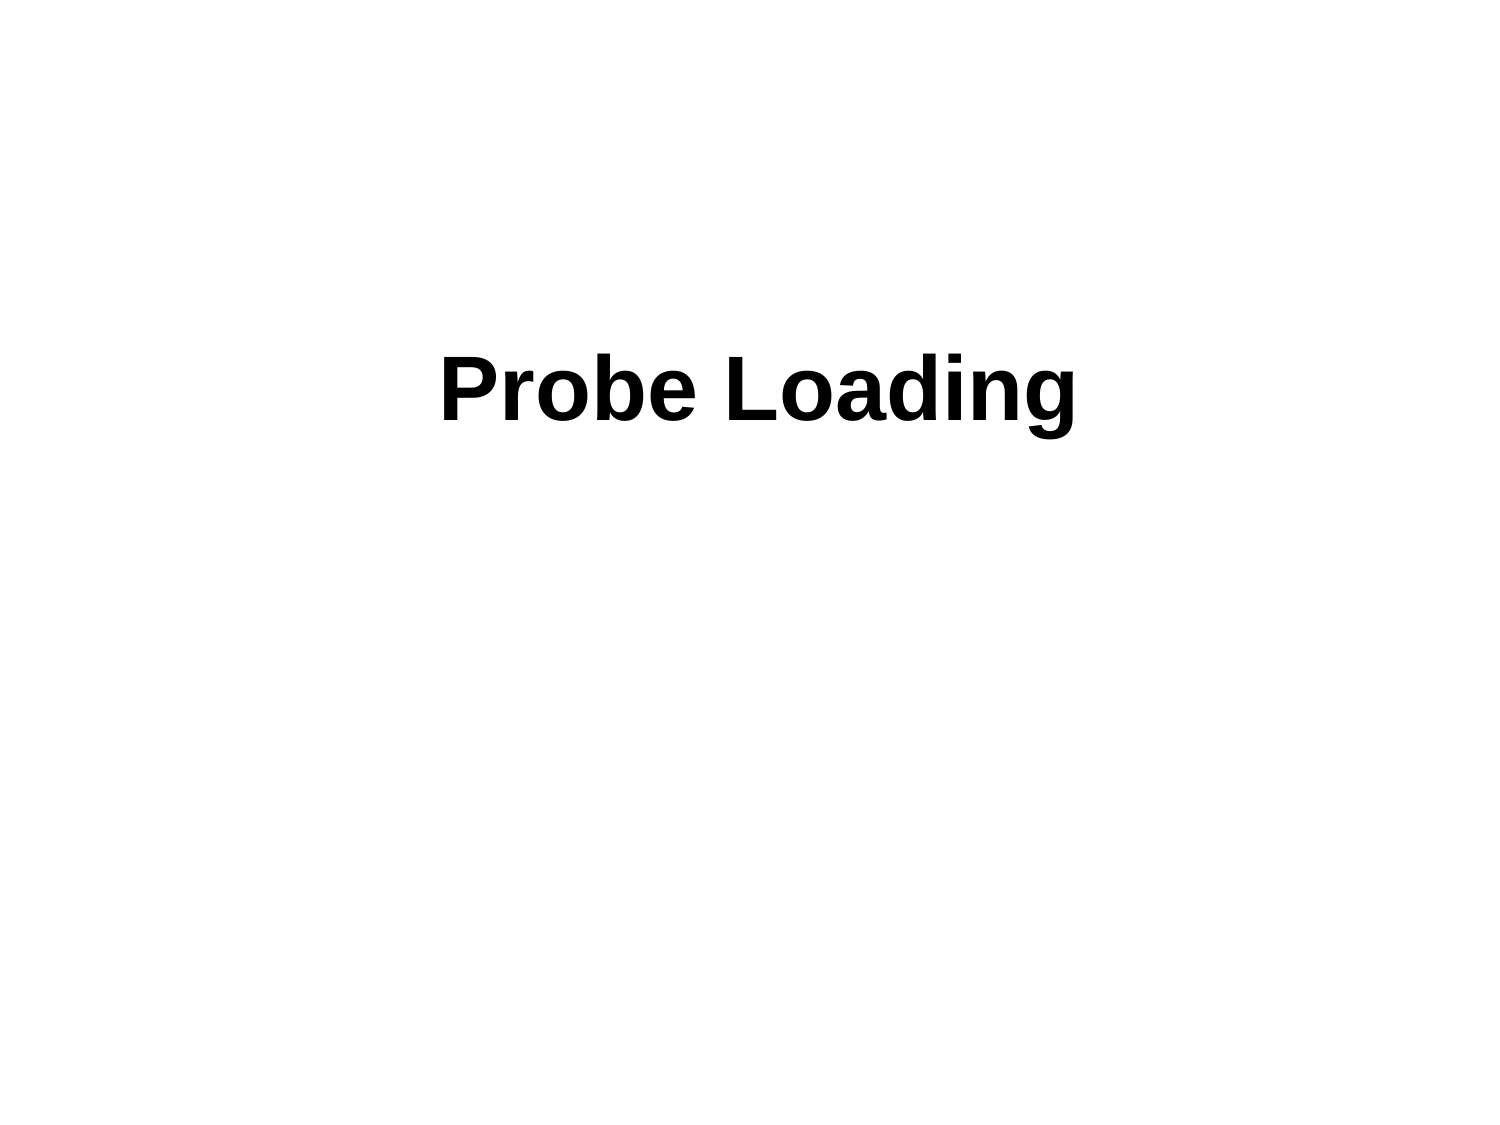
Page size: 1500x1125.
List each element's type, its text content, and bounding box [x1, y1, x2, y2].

text_box Probe Loading [405, 329, 1141, 448]
